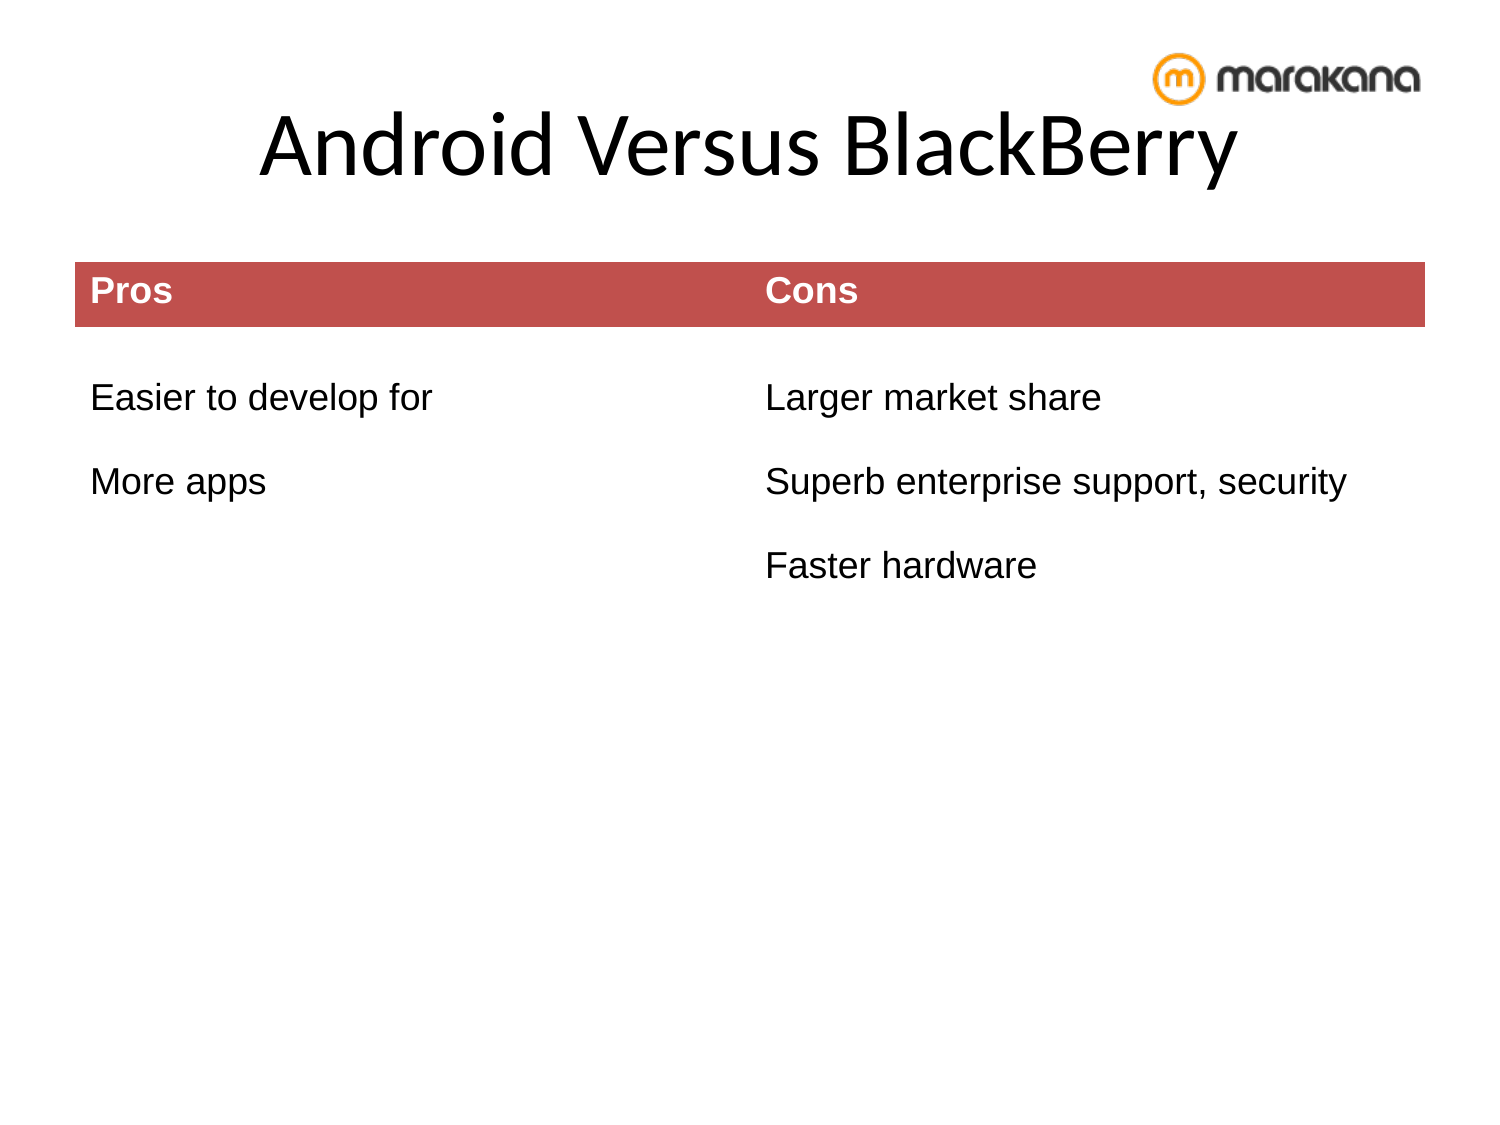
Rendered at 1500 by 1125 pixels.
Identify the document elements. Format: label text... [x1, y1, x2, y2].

table_cell Easier to develop for More apps [75, 327, 750, 653]
table_cell Larger market share Superb enterprise support, security Faster hardware [750, 327, 1425, 653]
table_header Pros [75, 262, 750, 327]
title Android Versus BlackBerry [75, 45, 1425, 233]
table_header Cons [750, 262, 1425, 327]
